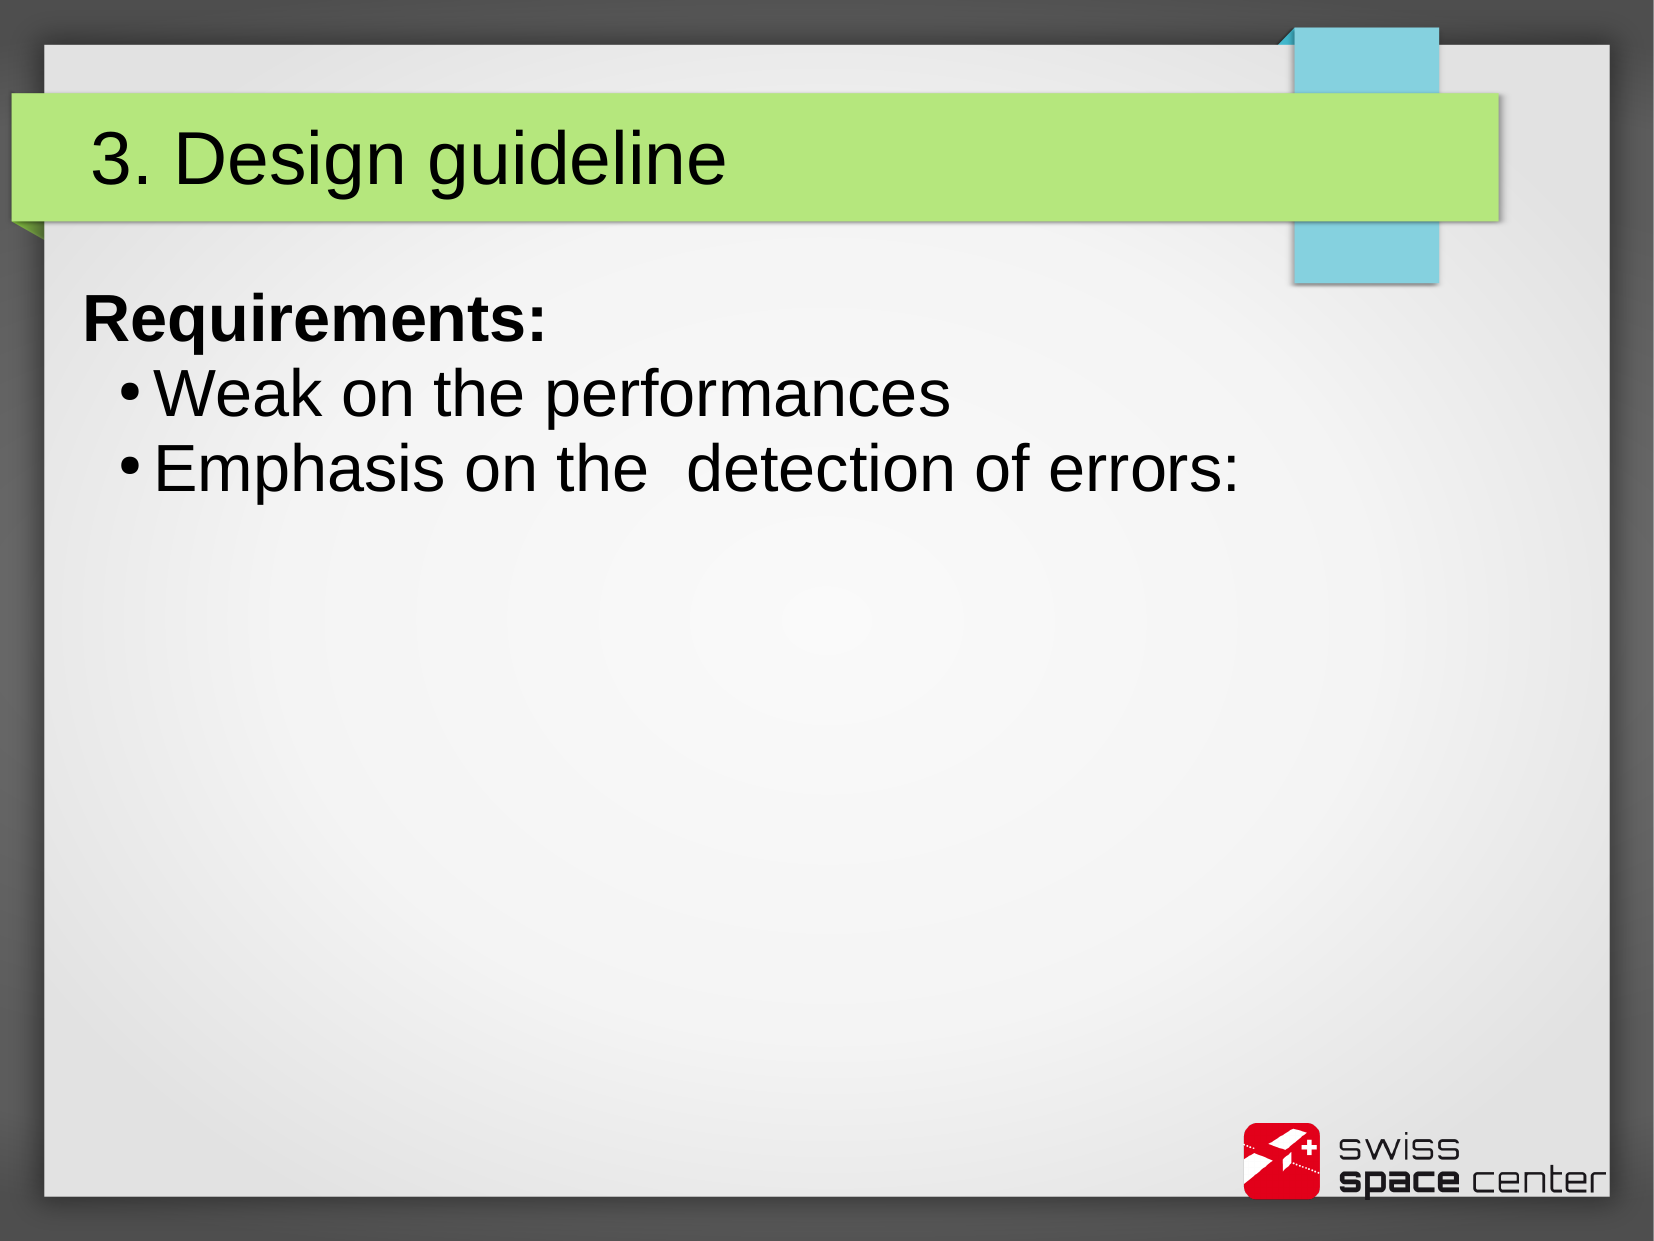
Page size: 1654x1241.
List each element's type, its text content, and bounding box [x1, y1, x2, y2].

picture [0, 0, 1654, 1241]
title 3. Design guideline [90, 99, 1426, 218]
subtitle Requirements: Weak on the performances Emphasis on the detection of errors: [82, 281, 1571, 1029]
